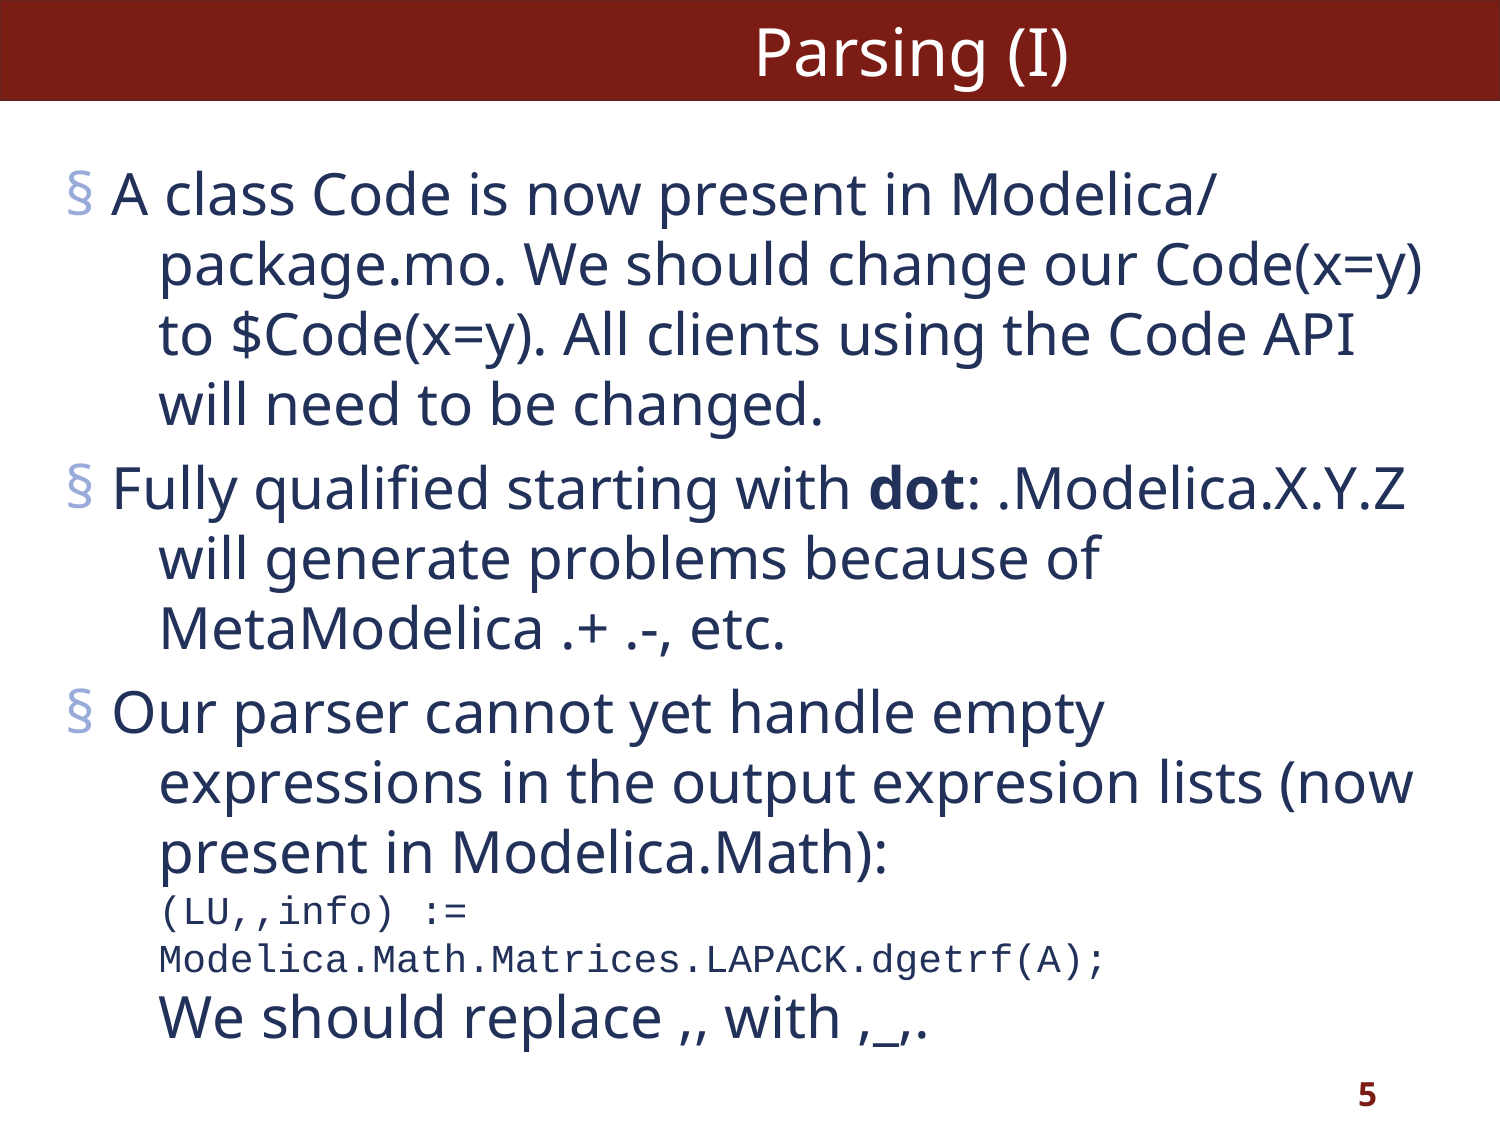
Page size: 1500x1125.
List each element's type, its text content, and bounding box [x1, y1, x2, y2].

title Parsing (I) [738, 0, 1500, 100]
text_box 5 [1342, 1065, 1493, 1116]
list A class Code is now present in Modelica/ package.mo. We should change our Code(x=y) to $Code(x=y). All clients using the Code API will need to be changed. Fully qualified starting with dot: .Modelica.X.Y.Z will generate problems because of MetaModelica .+ .-, etc. Our parser cannot yet handle empty expressions in the output expresion lists (now present in Modelica.Math): (LU,,info) := Modelica.Math.Matrices.LAPACK.dgetrf(A); We should replace ,, with ,_,. [50, 149, 1451, 1075]
